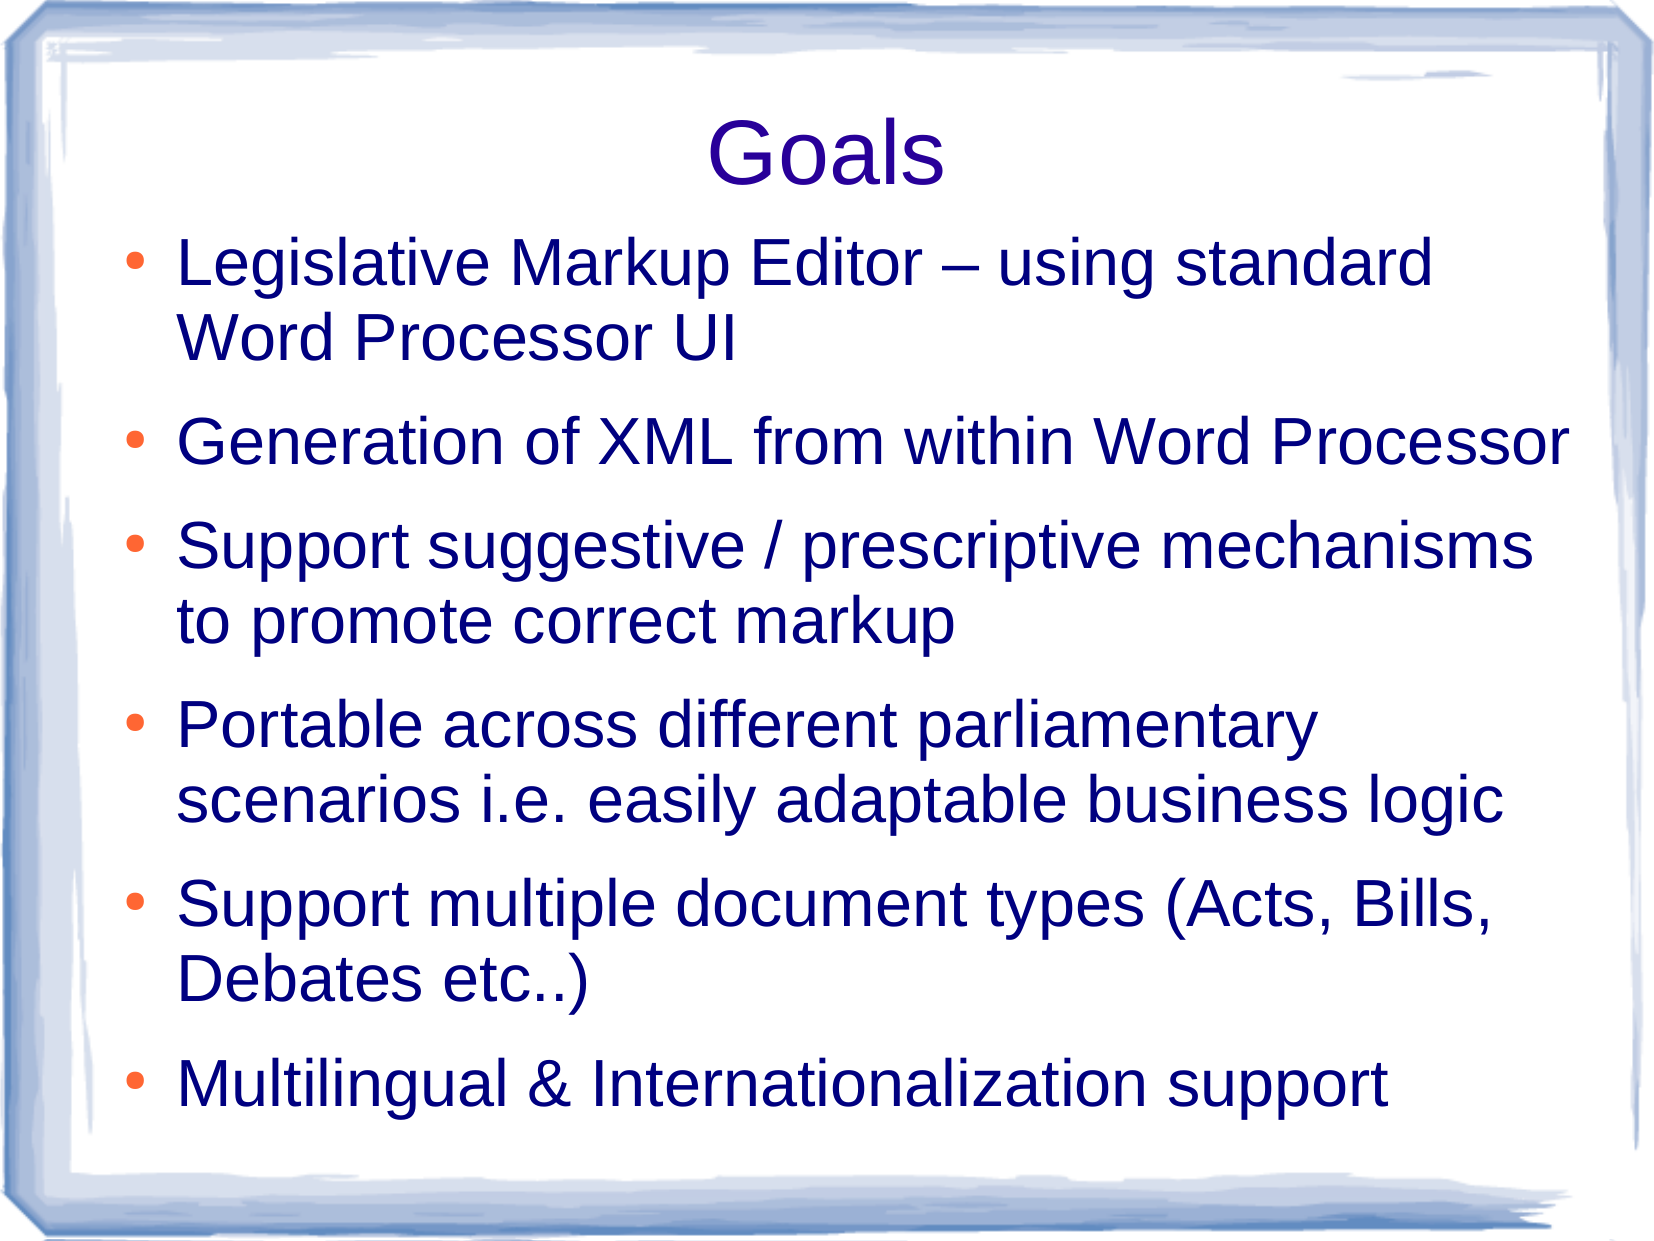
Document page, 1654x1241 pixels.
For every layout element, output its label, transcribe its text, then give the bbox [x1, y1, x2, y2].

picture [0, 0, 1654, 1241]
title Goals [82, 49, 1571, 257]
list Legislative Markup Editor – using standard Word Processor UI Generation of XML from within Word Processor Support suggestive / prescriptive mechanisms to promote correct markup Portable across different parliamentary scenarios i.e. easily adaptable business logic Support multiple document types (Acts, Bills, Debates etc..) Multilingual & Internationalization support [105, 225, 1576, 1118]
